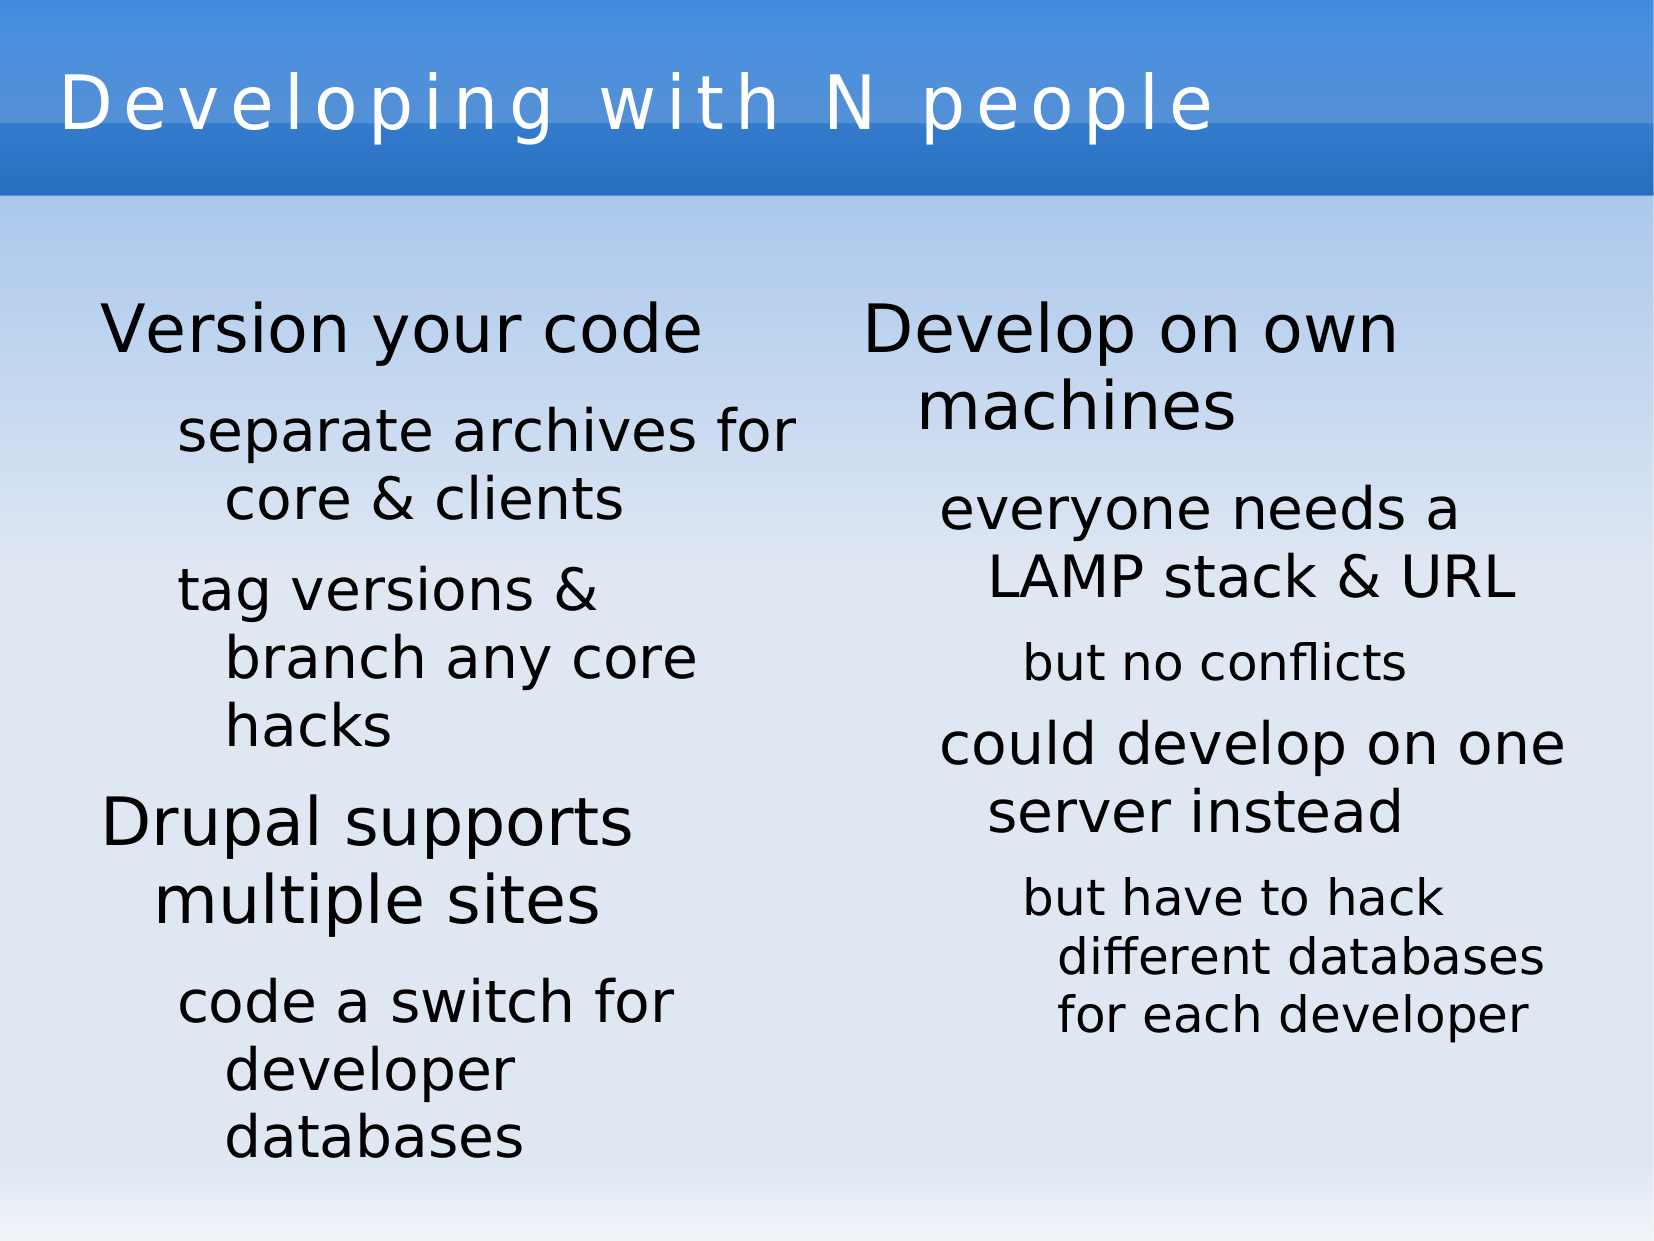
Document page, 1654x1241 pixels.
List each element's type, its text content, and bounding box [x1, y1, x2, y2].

list Version your code separate archives for core & clients tag versions & branch any core hacks Drupal supports multiple sites code a switch for developer databases [82, 290, 809, 1172]
picture [0, 0, 1654, 1241]
title Developing with N people [59, 29, 1270, 178]
list Develop on own machines everyone needs a LAMP stack & URL but no conflicts could develop on one server instead but have to hack different databases for each developer [845, 290, 1572, 1094]
